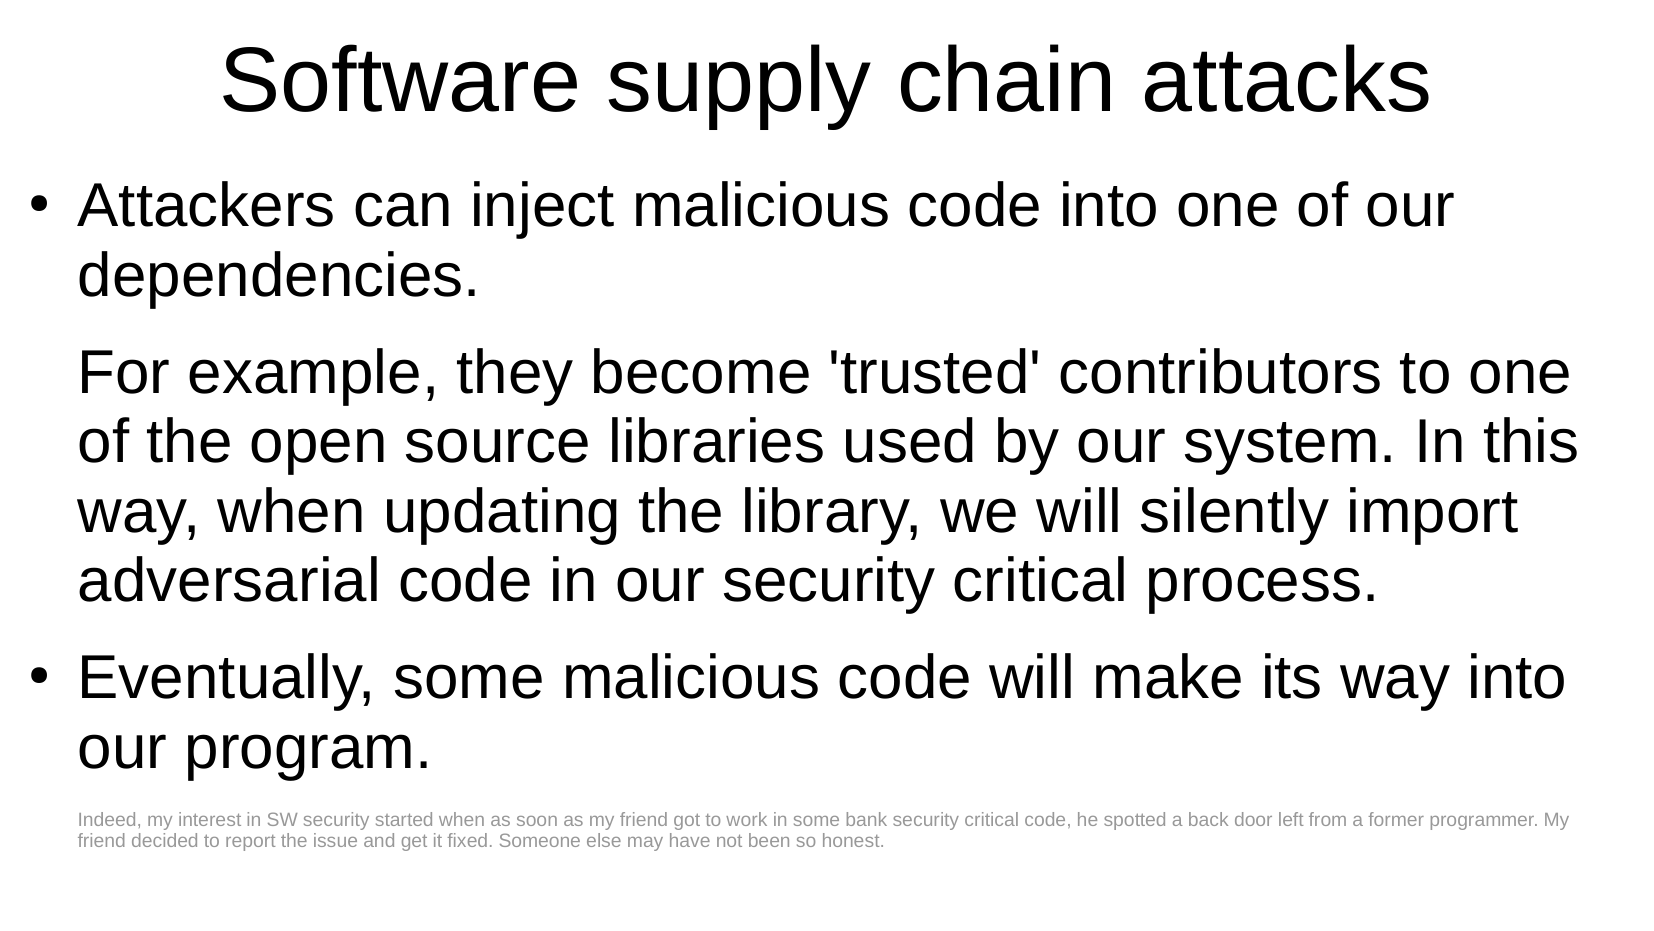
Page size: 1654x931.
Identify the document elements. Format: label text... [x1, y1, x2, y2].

title Software supply chain attacks [82, 1, 1571, 157]
list Attackers can inject malicious code into one of our dependencies. For example, they become 'trusted' contributors to one of the open source libraries used by our system. In this way, when updating the library, we will silently import adversarial code in our security critical process. Eventually, some malicious code will make its way into our program. Indeed, my interest in SW security started when as soon as my friend got to work in some bank security critical code, he spotted a back door left from a former programmer. My friend decided to report the issue and get it fixed. Someone else may have not been so honest. [11, 170, 1583, 883]
